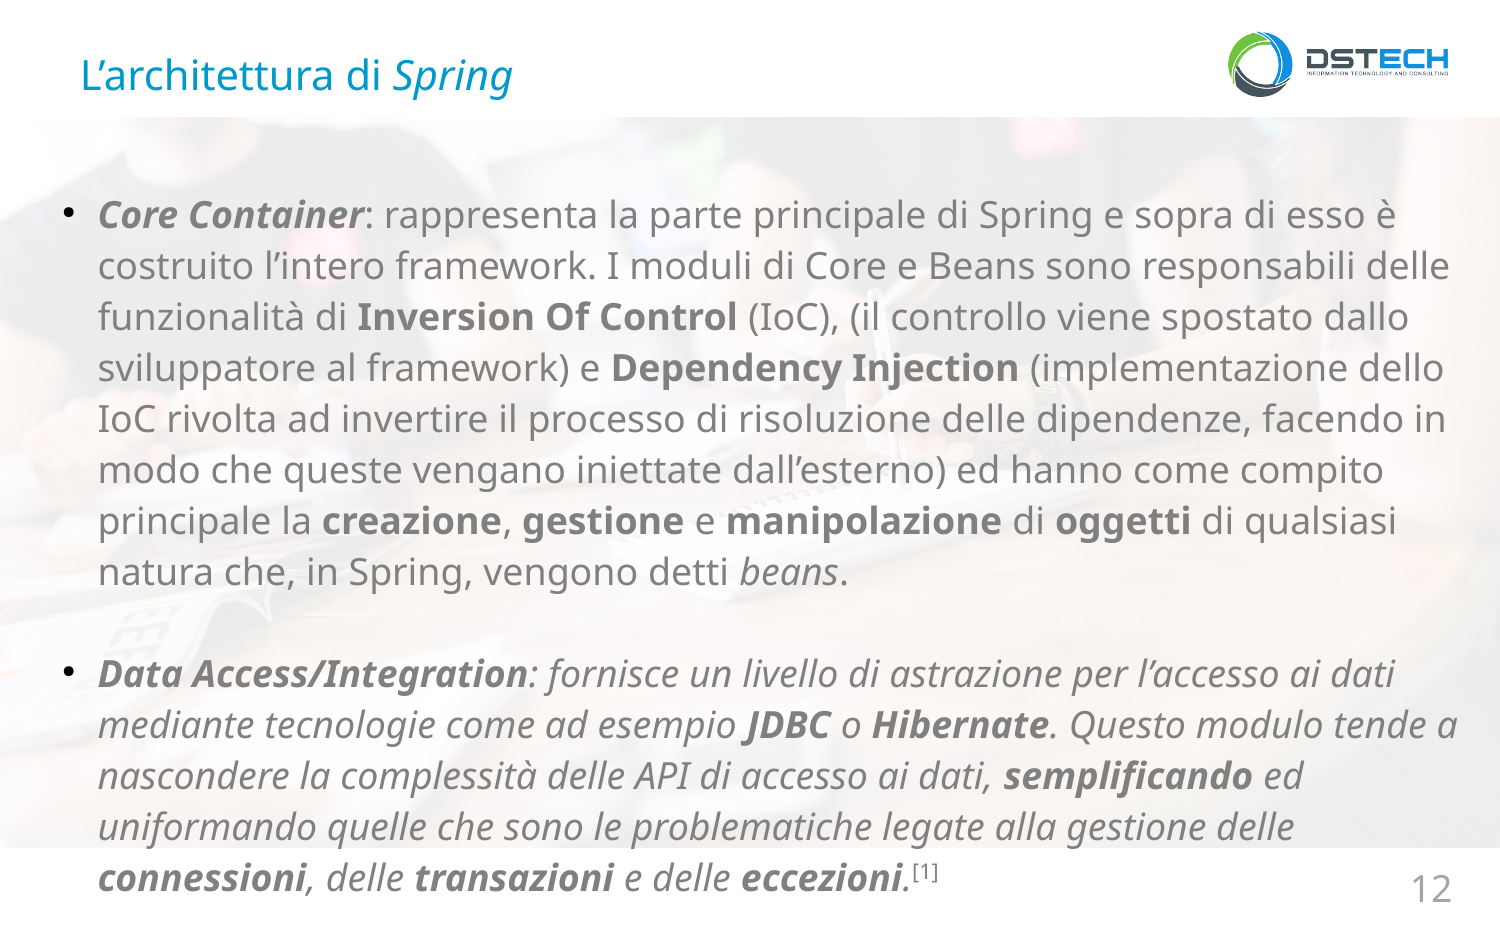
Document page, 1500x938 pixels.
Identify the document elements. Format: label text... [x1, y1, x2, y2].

picture [1228, 31, 1448, 97]
text_box Core Container: rappresenta la parte principale di Spring e sopra di esso è costruito l’intero framework. I moduli di Core e Beans sono responsabili delle funzionalità di Inversion Of Control (IoC), (il controllo viene spostato dallo sviluppatore al framework) e Dependency Injection (implementazione dello IoC rivolta ad invertire il processo di risoluzione delle dipendenze, facendo in modo che queste vengano iniettate dall’esterno) ed hanno come compito principale la creazione, gestione e manipolazione di oggetti di qualsiasi natura che, in Spring, vengono detti beans. Data Access/Integration: fornisce un livello di astrazione per l’accesso ai dati mediante tecnologie come ad esempio JDBC o Hibernate. Questo modulo tende a nascondere la complessità delle API di accesso ai dati, semplificando ed uniformando quelle che sono le problematiche legate alla gestione delle connessioni, delle transazioni e delle eccezioni.[1] [47, 129, 1489, 938]
text_box L’architettura di Spring [64, 41, 1152, 101]
picture [0, 117, 1500, 848]
